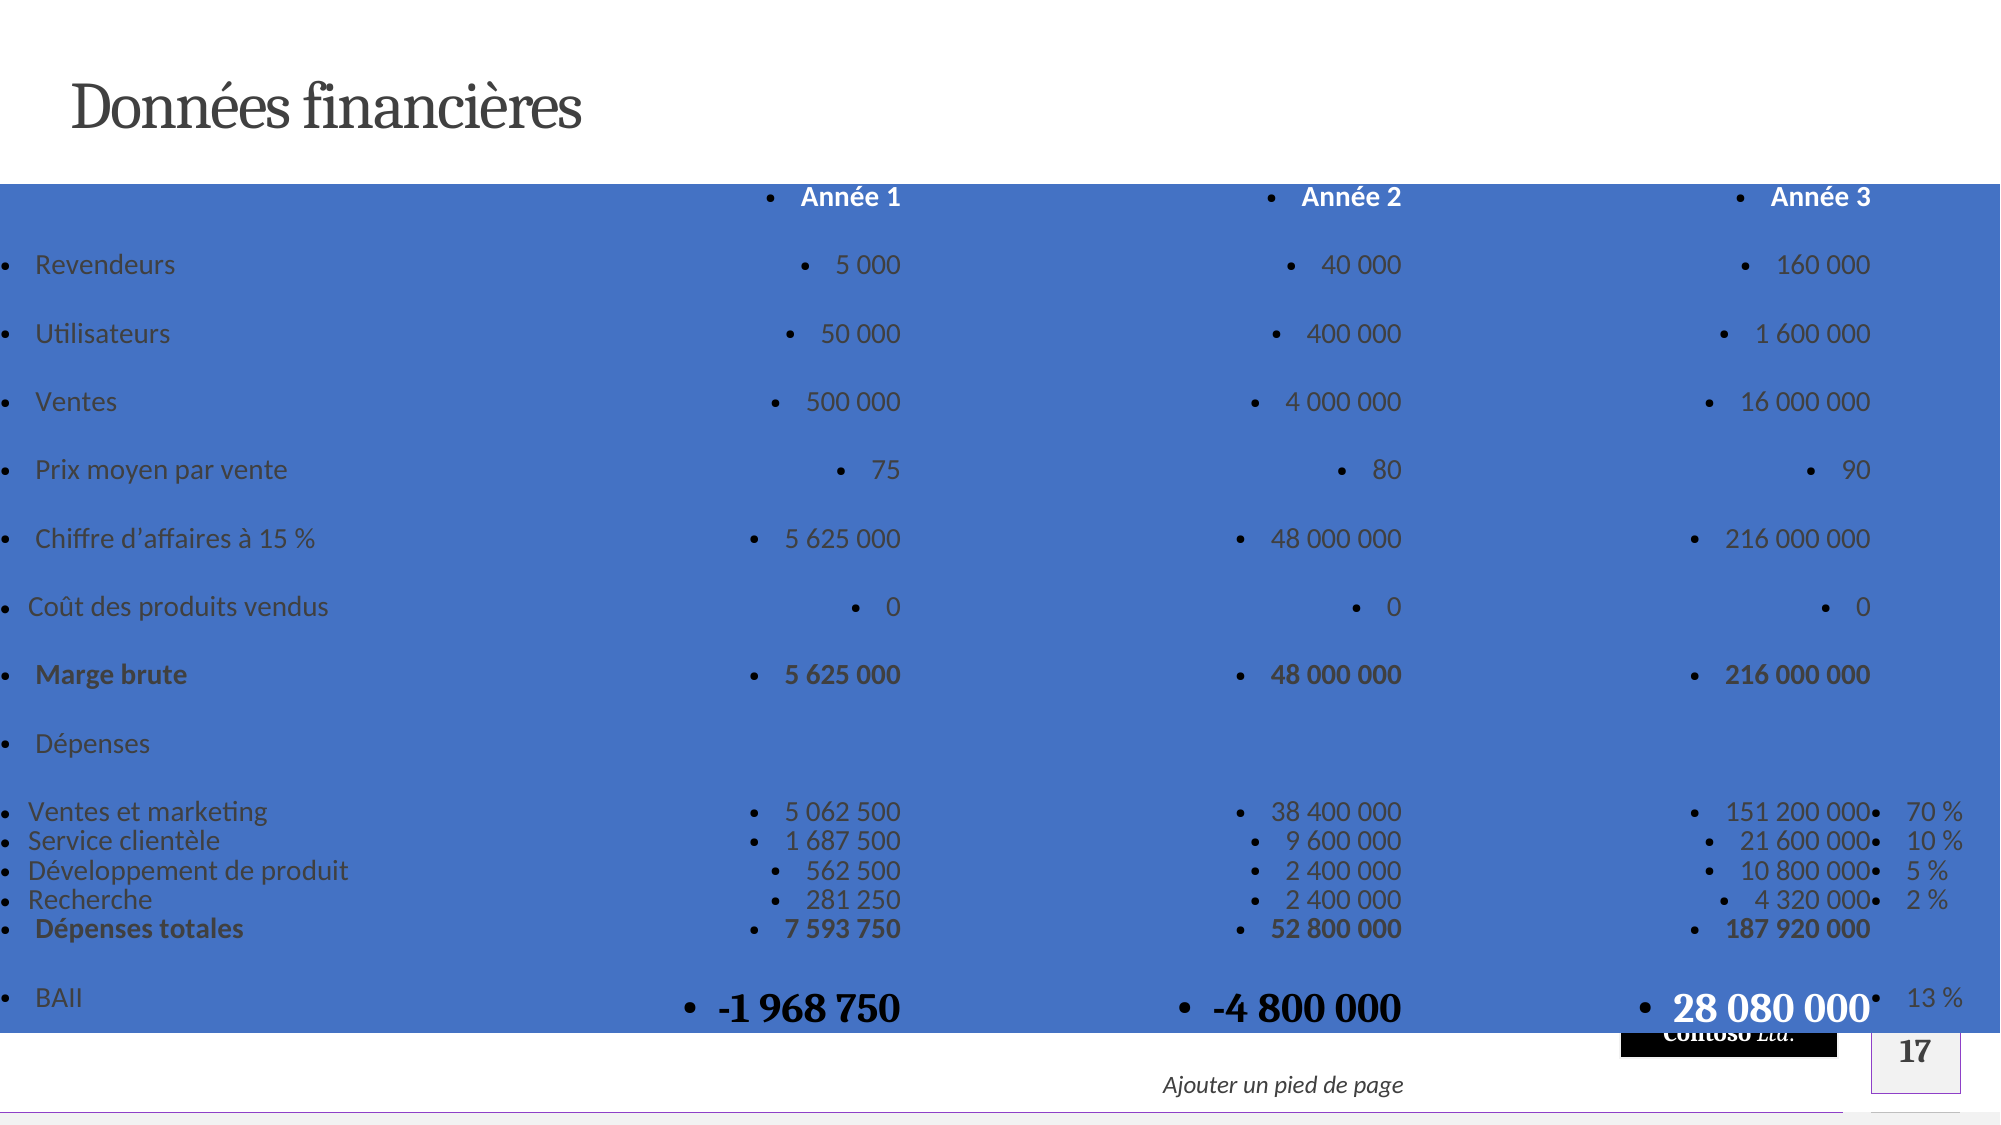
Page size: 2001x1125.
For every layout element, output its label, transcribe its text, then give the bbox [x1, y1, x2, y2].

table_cell 2 400 000 [901, 887, 1402, 917]
text_box 17 [1871, 1019, 1960, 1080]
table_cell [1871, 917, 2000, 985]
table_cell 281 250 [400, 887, 901, 917]
table_cell 562 500 [400, 858, 901, 887]
table_cell 4 320 000 [1402, 887, 1871, 917]
table_cell 216 000 000 [1402, 526, 1871, 594]
table_cell 80 [901, 458, 1402, 526]
table_cell -4 800 000 [901, 985, 1402, 1033]
table_cell 9 600 000 [901, 829, 1402, 858]
table_cell 7 593 750 [400, 917, 901, 985]
table_cell [1402, 731, 1871, 799]
table_cell Marge brute [0, 663, 400, 731]
table_cell 1 687 500 [400, 829, 901, 858]
table_cell Service clientèle [0, 829, 400, 858]
table_cell 5 000 [400, 253, 901, 321]
table_cell 151 200 000 [1402, 799, 1871, 829]
table_cell 28 080 000 [1402, 985, 1871, 1033]
table_cell 70 % [1871, 799, 2000, 829]
table_cell 0 [901, 594, 1402, 663]
table_header Année 1 [400, 184, 901, 253]
table_cell 400 000 [901, 321, 1402, 389]
table_cell 40 000 [901, 253, 1402, 321]
table_cell 2 % [1871, 887, 2000, 917]
table_cell 1 600 000 [1402, 321, 1871, 389]
table_cell BAII [0, 985, 400, 1033]
text_box Ajouter un pied de page [1163, 1064, 1839, 1099]
table_cell 13 % [1871, 985, 2000, 1033]
title Données financières [70, 70, 1932, 142]
table_cell [1871, 594, 2000, 663]
table_header Année 2 [901, 184, 1402, 253]
table_cell Dépenses totales [0, 917, 400, 985]
table_cell [1871, 526, 2000, 594]
table_cell 48 000 000 [901, 663, 1402, 731]
table_cell 187 920 000 [1402, 917, 1871, 985]
table_cell Ventes [0, 389, 400, 458]
table_cell Prix moyen par vente [0, 458, 400, 526]
table_cell 52 800 000 [901, 917, 1402, 985]
table_cell [1871, 253, 2000, 321]
table_cell [1871, 389, 2000, 458]
table_cell 48 000 000 [901, 526, 1402, 594]
table_cell 500 000 [400, 389, 901, 458]
table_cell 5 062 500 [400, 799, 901, 829]
table_cell 0 [1402, 594, 1871, 663]
table_cell -1 968 750 [400, 985, 901, 1033]
table_cell 90 [1402, 458, 1871, 526]
table_cell [400, 731, 901, 799]
table_cell 21 600 000 [1402, 829, 1871, 858]
table_cell [1871, 321, 2000, 389]
table_cell 5 625 000 [400, 526, 901, 594]
table_header [1871, 184, 2000, 253]
table_cell 2 400 000 [901, 858, 1402, 887]
table_cell [901, 731, 1402, 799]
table_cell 216 000 000 [1402, 663, 1871, 731]
table_cell Dépenses [0, 731, 400, 799]
table_cell 0 [400, 594, 901, 663]
table_cell 4 000 000 [901, 389, 1402, 458]
table_cell Chiffre d’affaires à 15 % [0, 526, 400, 594]
table_cell [1871, 663, 2000, 731]
table_cell 10 % [1871, 829, 2000, 858]
table_cell Utilisateurs [0, 321, 400, 389]
table_cell 75 [400, 458, 901, 526]
table_cell 5 % [1871, 858, 2000, 887]
table_cell [1871, 731, 2000, 799]
table_cell Revendeurs [0, 253, 400, 321]
table_cell 10 800 000 [1402, 858, 1871, 887]
table_header Année 3 [1402, 184, 1871, 253]
table_cell 38 400 000 [901, 799, 1402, 829]
table_cell Ventes et marketing [0, 799, 400, 829]
table_cell 50 000 [400, 321, 901, 389]
table_cell Recherche [0, 887, 400, 917]
table_cell [1871, 458, 2000, 526]
table_cell 160 000 [1402, 253, 1871, 321]
table_cell 5 625 000 [400, 663, 901, 731]
table_cell Coût des produits vendus [0, 594, 400, 663]
table_cell 16 000 000 [1402, 389, 1871, 458]
table_cell Développement de produit [0, 858, 400, 887]
table_header [0, 184, 400, 253]
